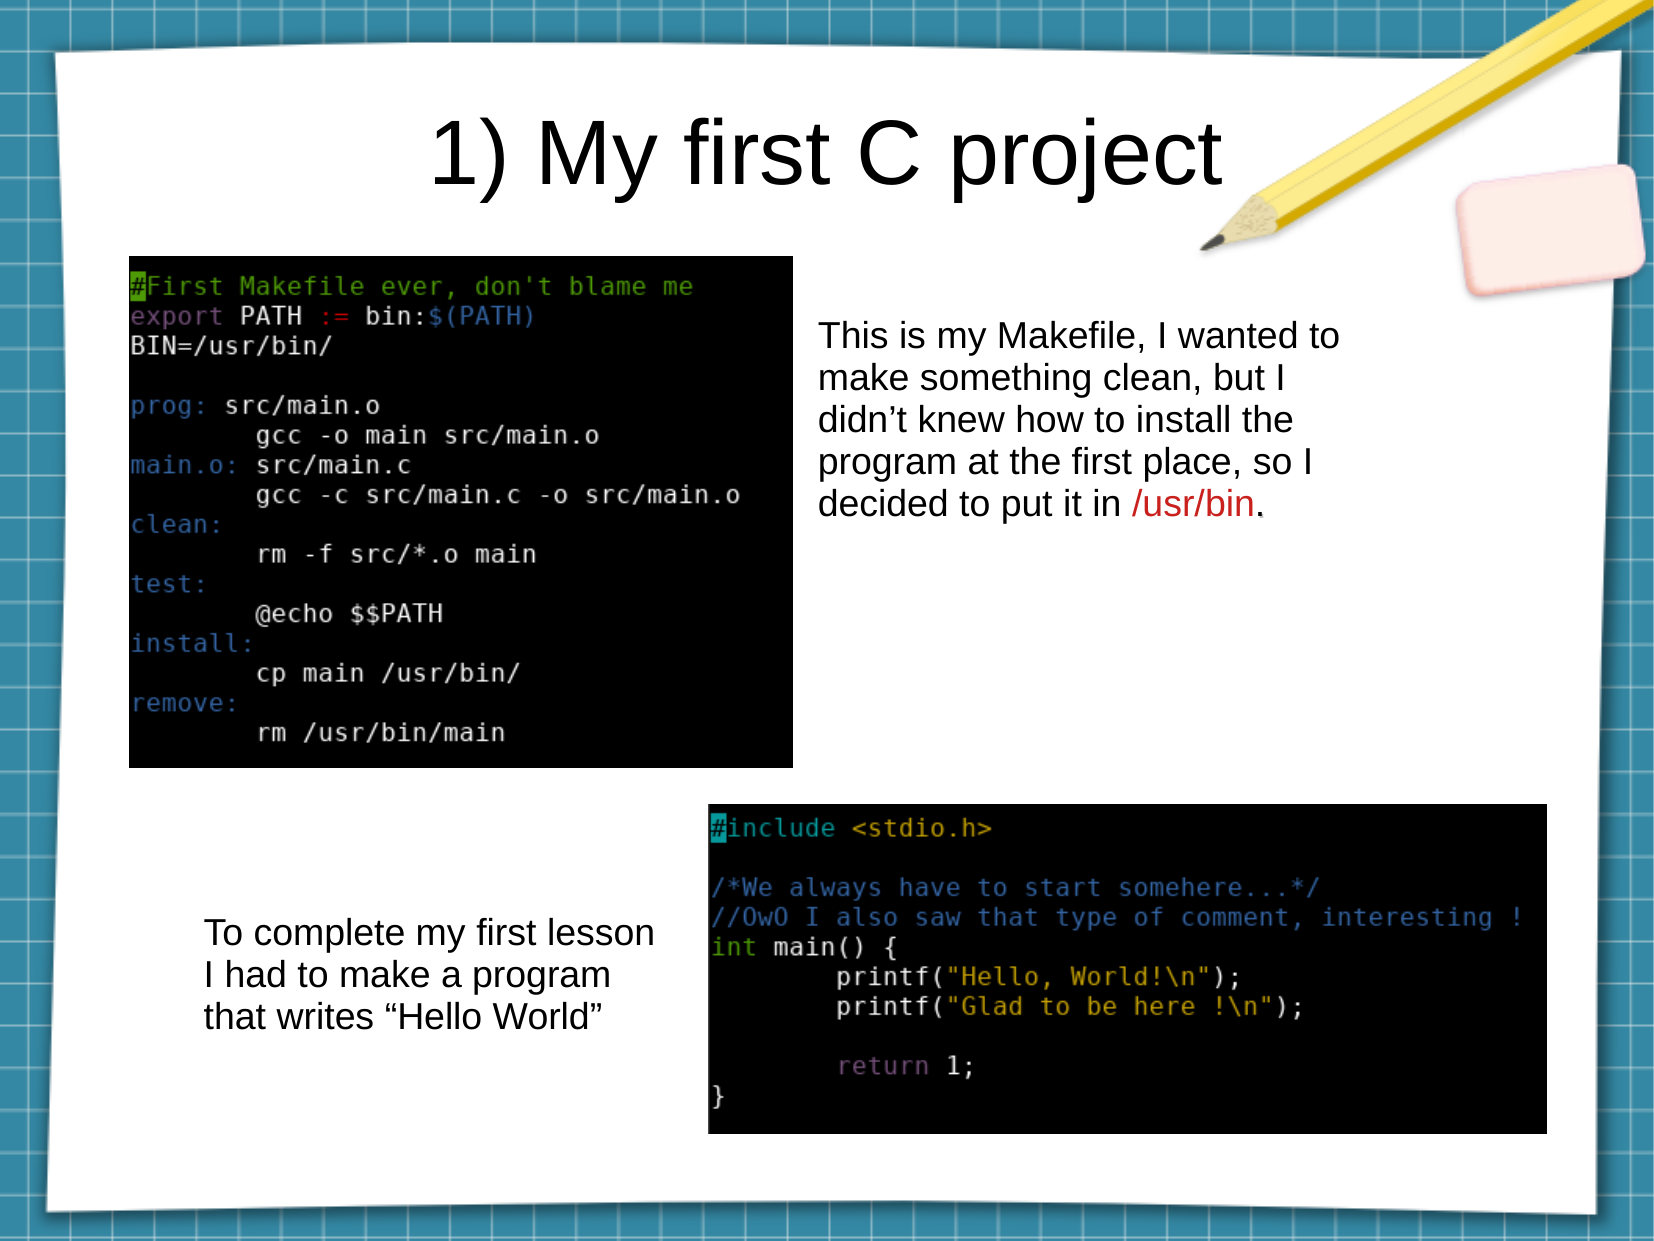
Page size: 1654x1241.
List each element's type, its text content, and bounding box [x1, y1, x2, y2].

text_box This is my Makefile, I wanted to make something clean, but I didn’t knew how to install the program at the first place, so I decided to put it in /usr/bin. [803, 307, 1394, 532]
title 1) My first C project [82, 49, 1571, 257]
picture [0, 0, 1654, 1241]
text_box To complete my first lesson I had to make a program that writes “Hello World” [188, 903, 686, 1087]
